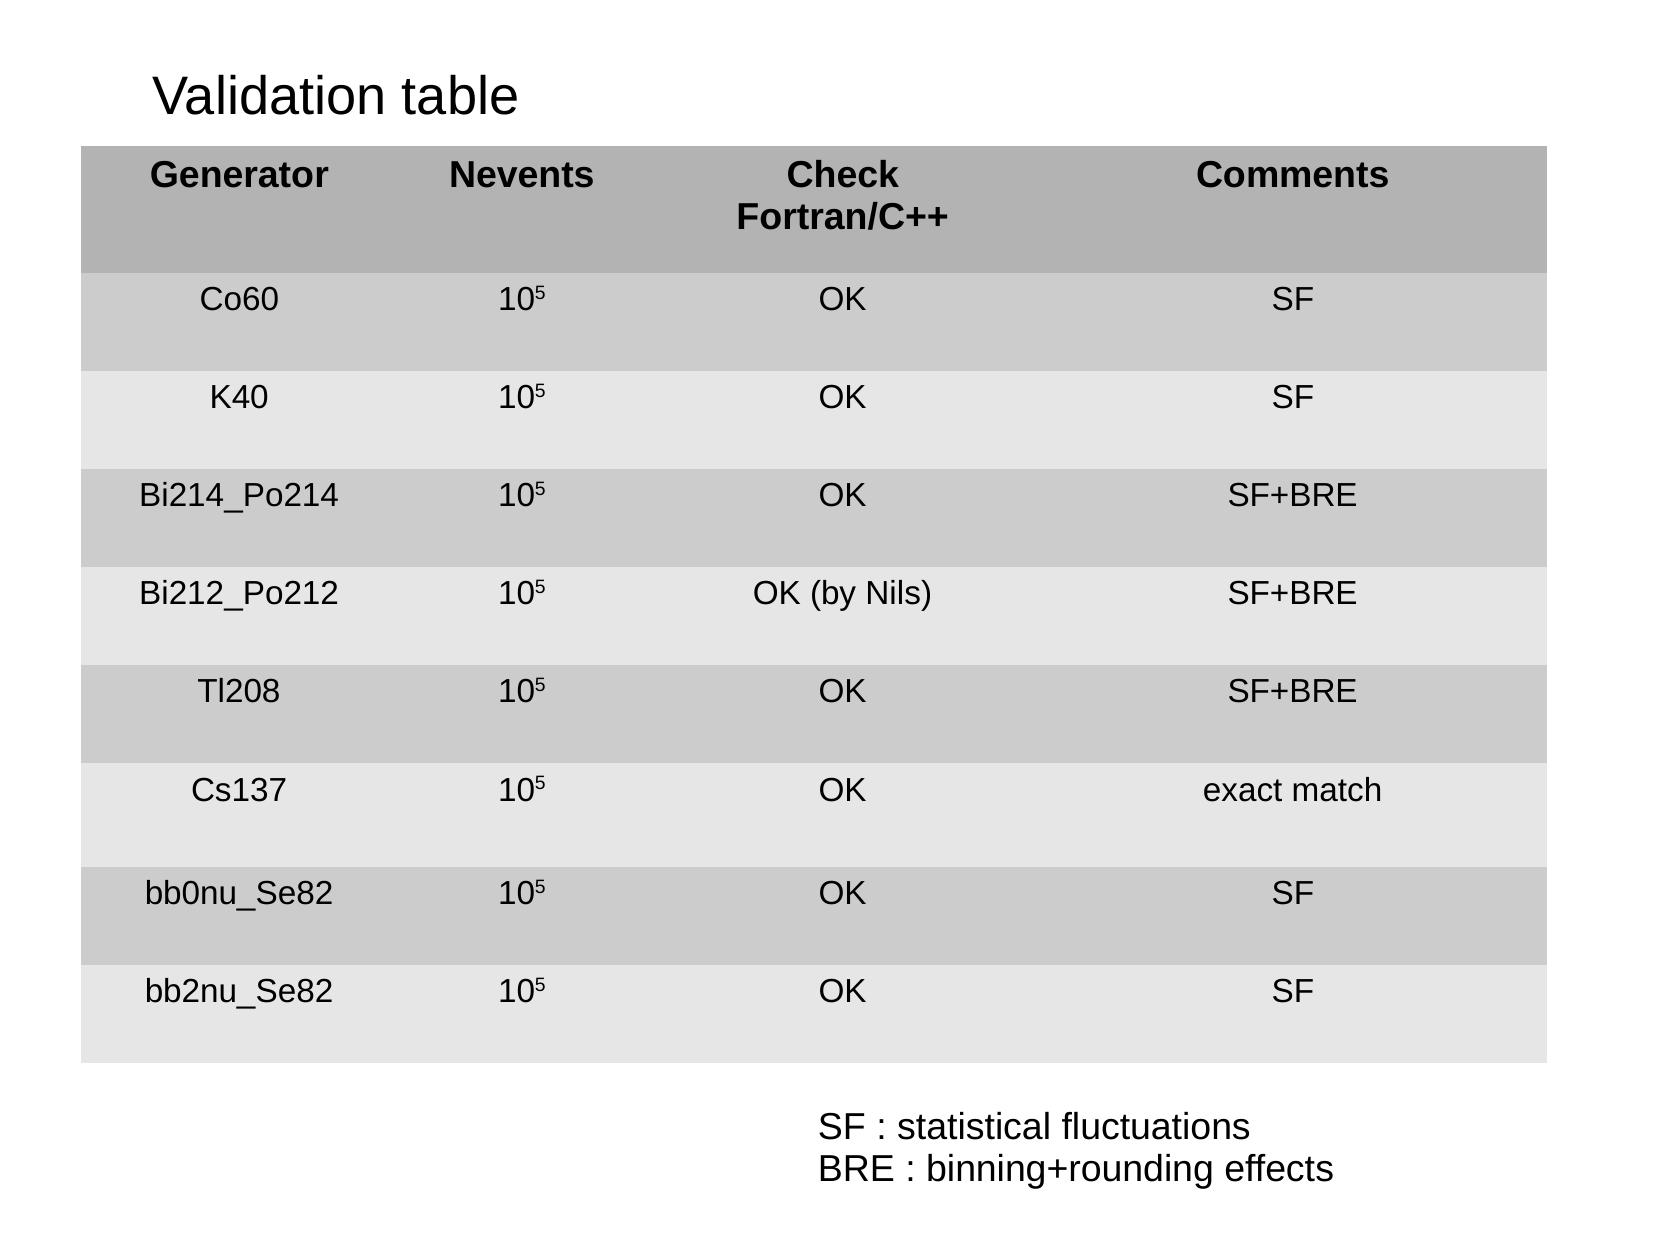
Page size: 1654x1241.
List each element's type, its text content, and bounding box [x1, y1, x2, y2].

table_cell 105 [397, 763, 647, 867]
table_header Generator [81, 146, 397, 273]
table_cell bb2nu_Se82 [81, 965, 397, 1063]
table_cell 105 [397, 371, 647, 469]
table_cell SF+BRE [1038, 665, 1547, 763]
table_cell OK [647, 371, 1038, 469]
table_cell OK [647, 469, 1038, 567]
table_cell bb0nu_Se82 [81, 867, 397, 965]
table_cell SF+BRE [1038, 469, 1547, 567]
table_cell OK [647, 965, 1038, 1063]
table_cell OK [647, 763, 1038, 867]
table_cell SF [1038, 965, 1547, 1063]
table_cell SF [1038, 273, 1547, 371]
table_cell 105 [397, 665, 647, 763]
title Validation table [82, 49, 591, 142]
table_cell OK [647, 867, 1038, 965]
table_cell SF [1038, 867, 1547, 965]
table_cell 105 [397, 273, 647, 371]
table_cell OK [647, 273, 1038, 371]
table_cell K40 [81, 371, 397, 469]
table_cell Co60 [81, 273, 397, 371]
table_header Nevents [397, 146, 647, 273]
table_cell 105 [397, 867, 647, 965]
table_cell Cs137 [81, 763, 397, 867]
table_cell Bi212_Po212 [81, 567, 397, 665]
table_cell 105 [397, 567, 647, 665]
table_cell exact match [1038, 763, 1547, 867]
table_cell SF+BRE [1038, 567, 1547, 665]
table_header Comments [1038, 146, 1547, 273]
table_cell SF [1038, 371, 1547, 469]
table_cell OK [647, 665, 1038, 763]
table_cell 105 [397, 469, 647, 567]
table_cell Bi214_Po214 [81, 469, 397, 567]
table_cell 105 [397, 965, 647, 1063]
table_cell OK (by Nils) [647, 567, 1038, 665]
text_box SF : statistical fluctuations BRE : binning+rounding effects [803, 1098, 1619, 1229]
table_cell Tl208 [81, 665, 397, 763]
table_header Check Fortran/C++ [647, 146, 1038, 273]
